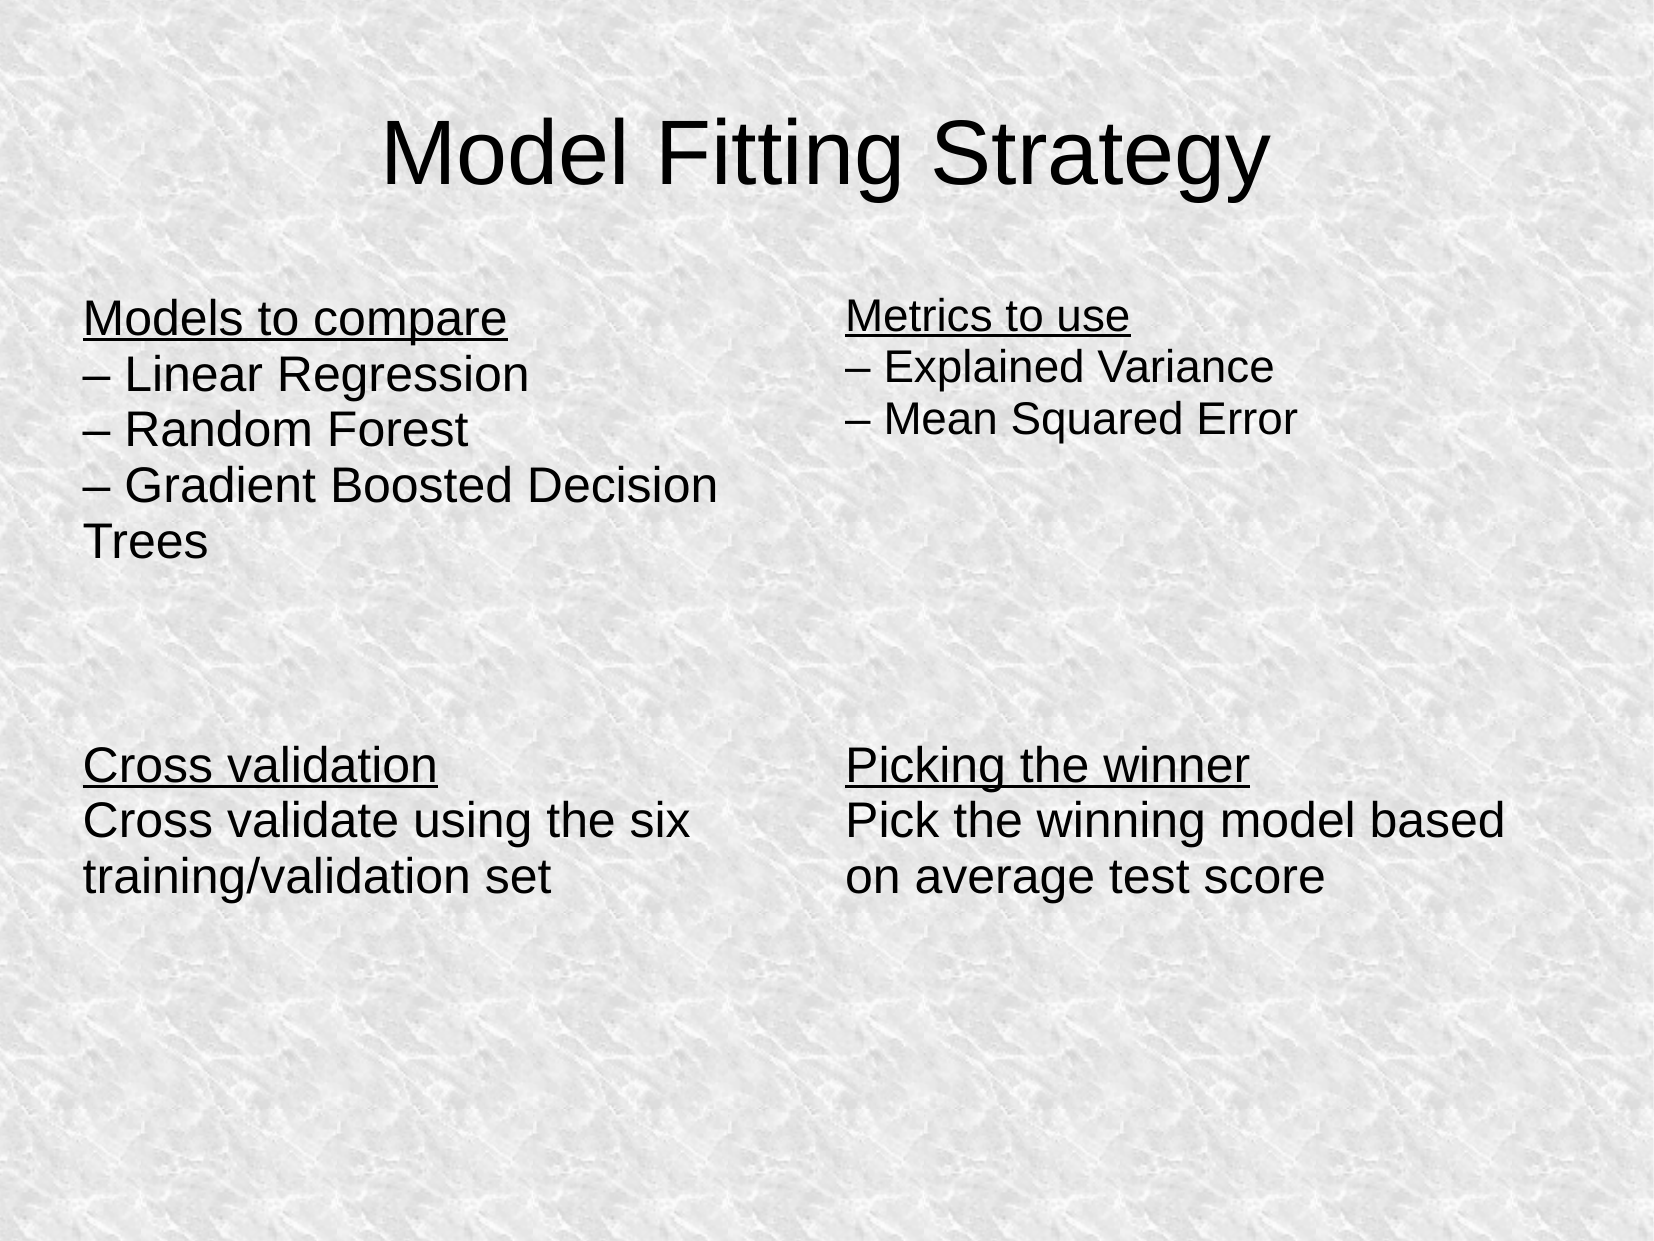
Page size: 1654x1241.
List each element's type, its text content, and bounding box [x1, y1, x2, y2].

list Cross validation Cross validate using the six training/validation set [82, 736, 809, 1080]
title Model Fitting Strategy [82, 49, 1571, 257]
list Metrics to use – Explained Variance – Mean Squared Error [845, 290, 1572, 634]
picture [0, 0, 1654, 1241]
list Picking the winner Pick the winning model based on average test score [845, 736, 1572, 1080]
list Models to compare – Linear Regression – Random Forest – Gradient Boosted Decision Trees [82, 290, 809, 634]
